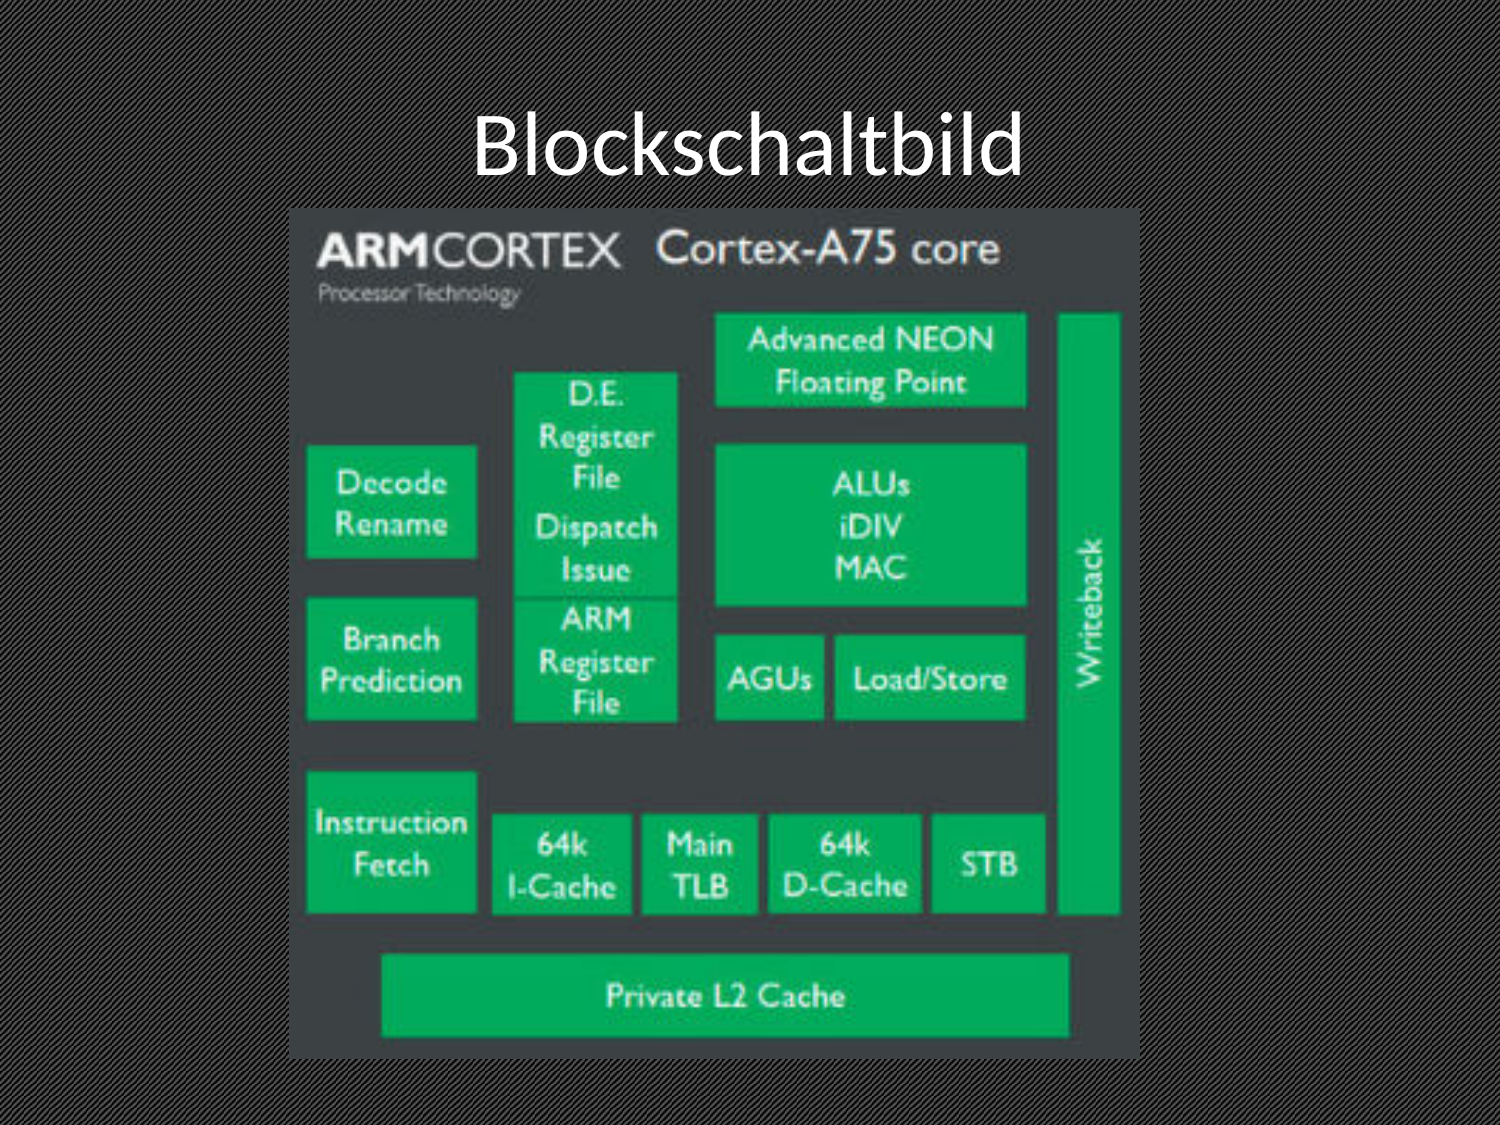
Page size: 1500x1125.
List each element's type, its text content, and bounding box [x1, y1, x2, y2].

picture [289, 208, 1140, 1059]
title Blockschaltbild [75, 45, 1426, 233]
